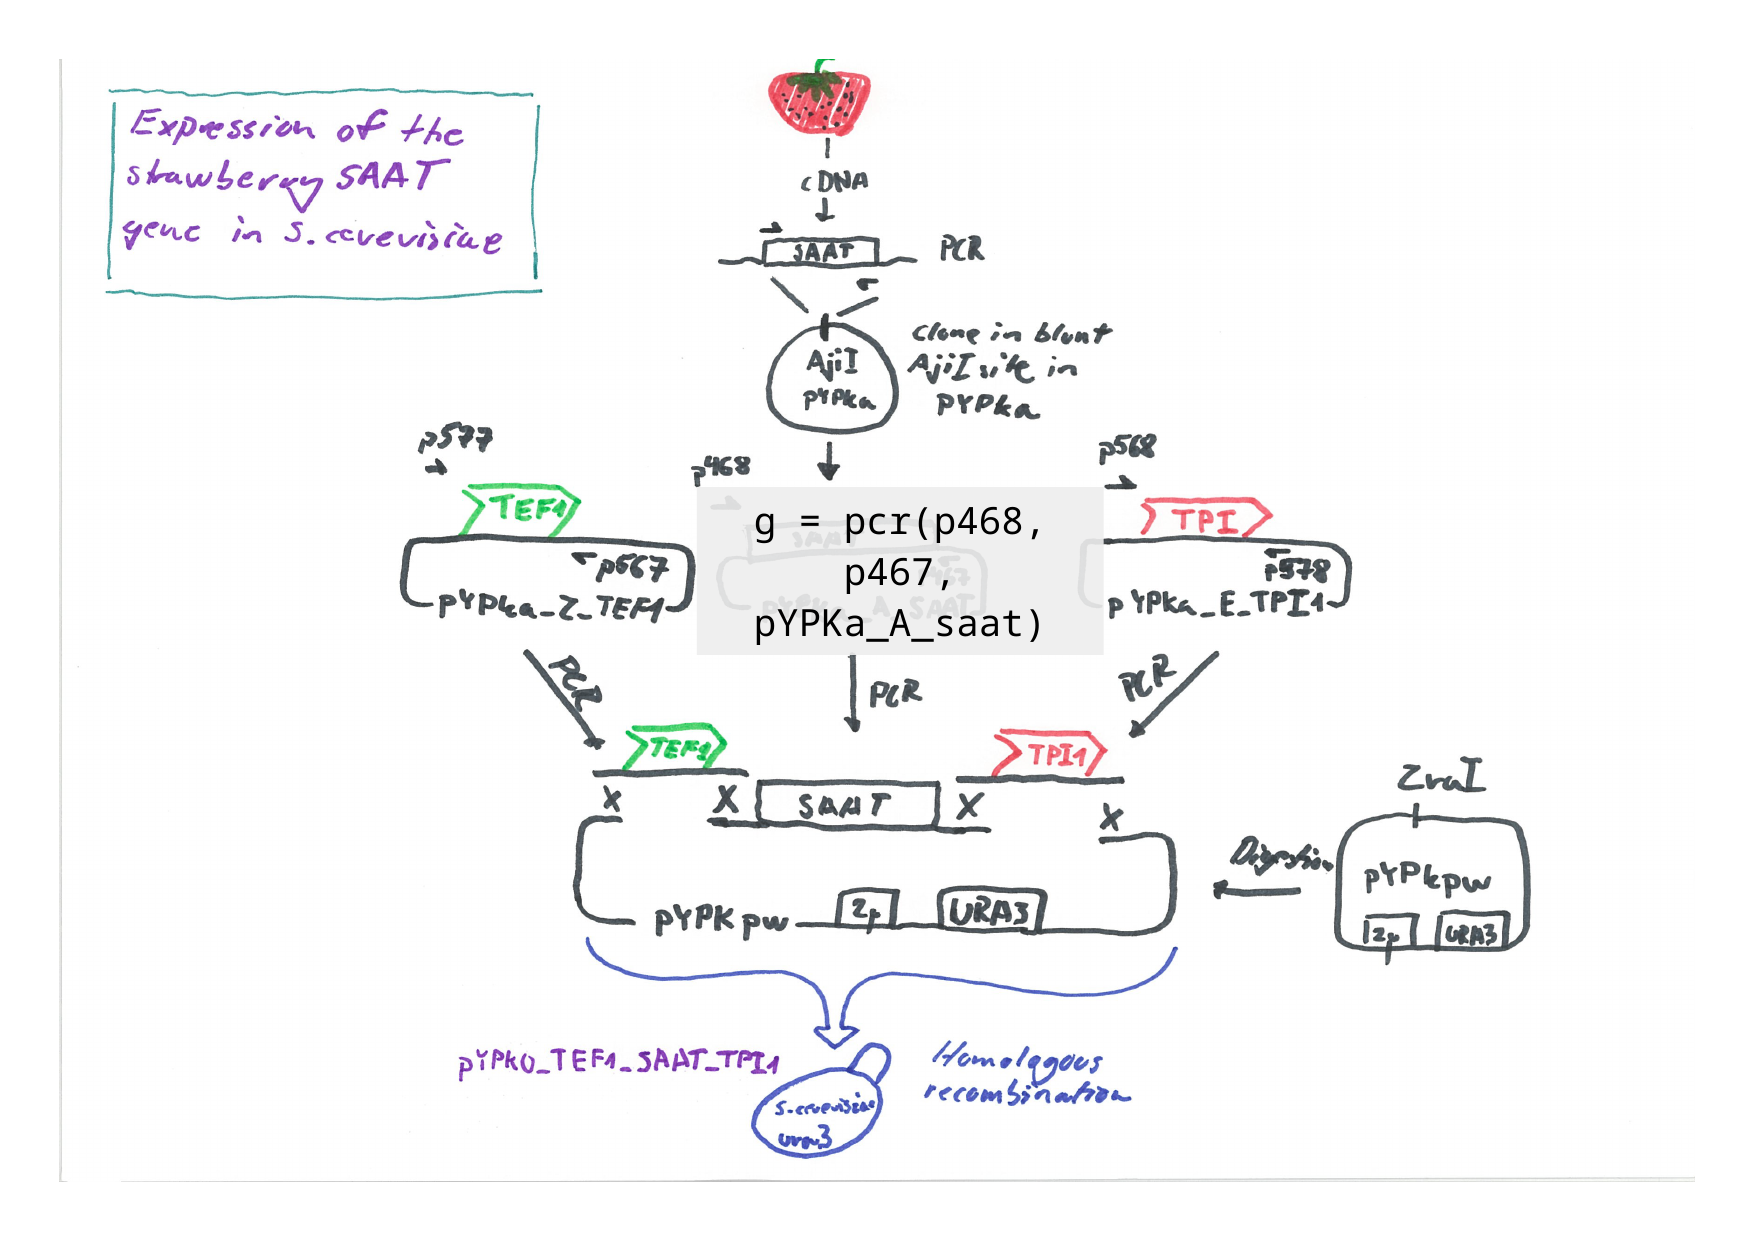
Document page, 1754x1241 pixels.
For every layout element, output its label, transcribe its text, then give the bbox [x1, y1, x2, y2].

picture [59, 59, 1695, 1182]
text_box g = pcr(p468, p467, pYPKa_A_saat) [696, 487, 1104, 603]
